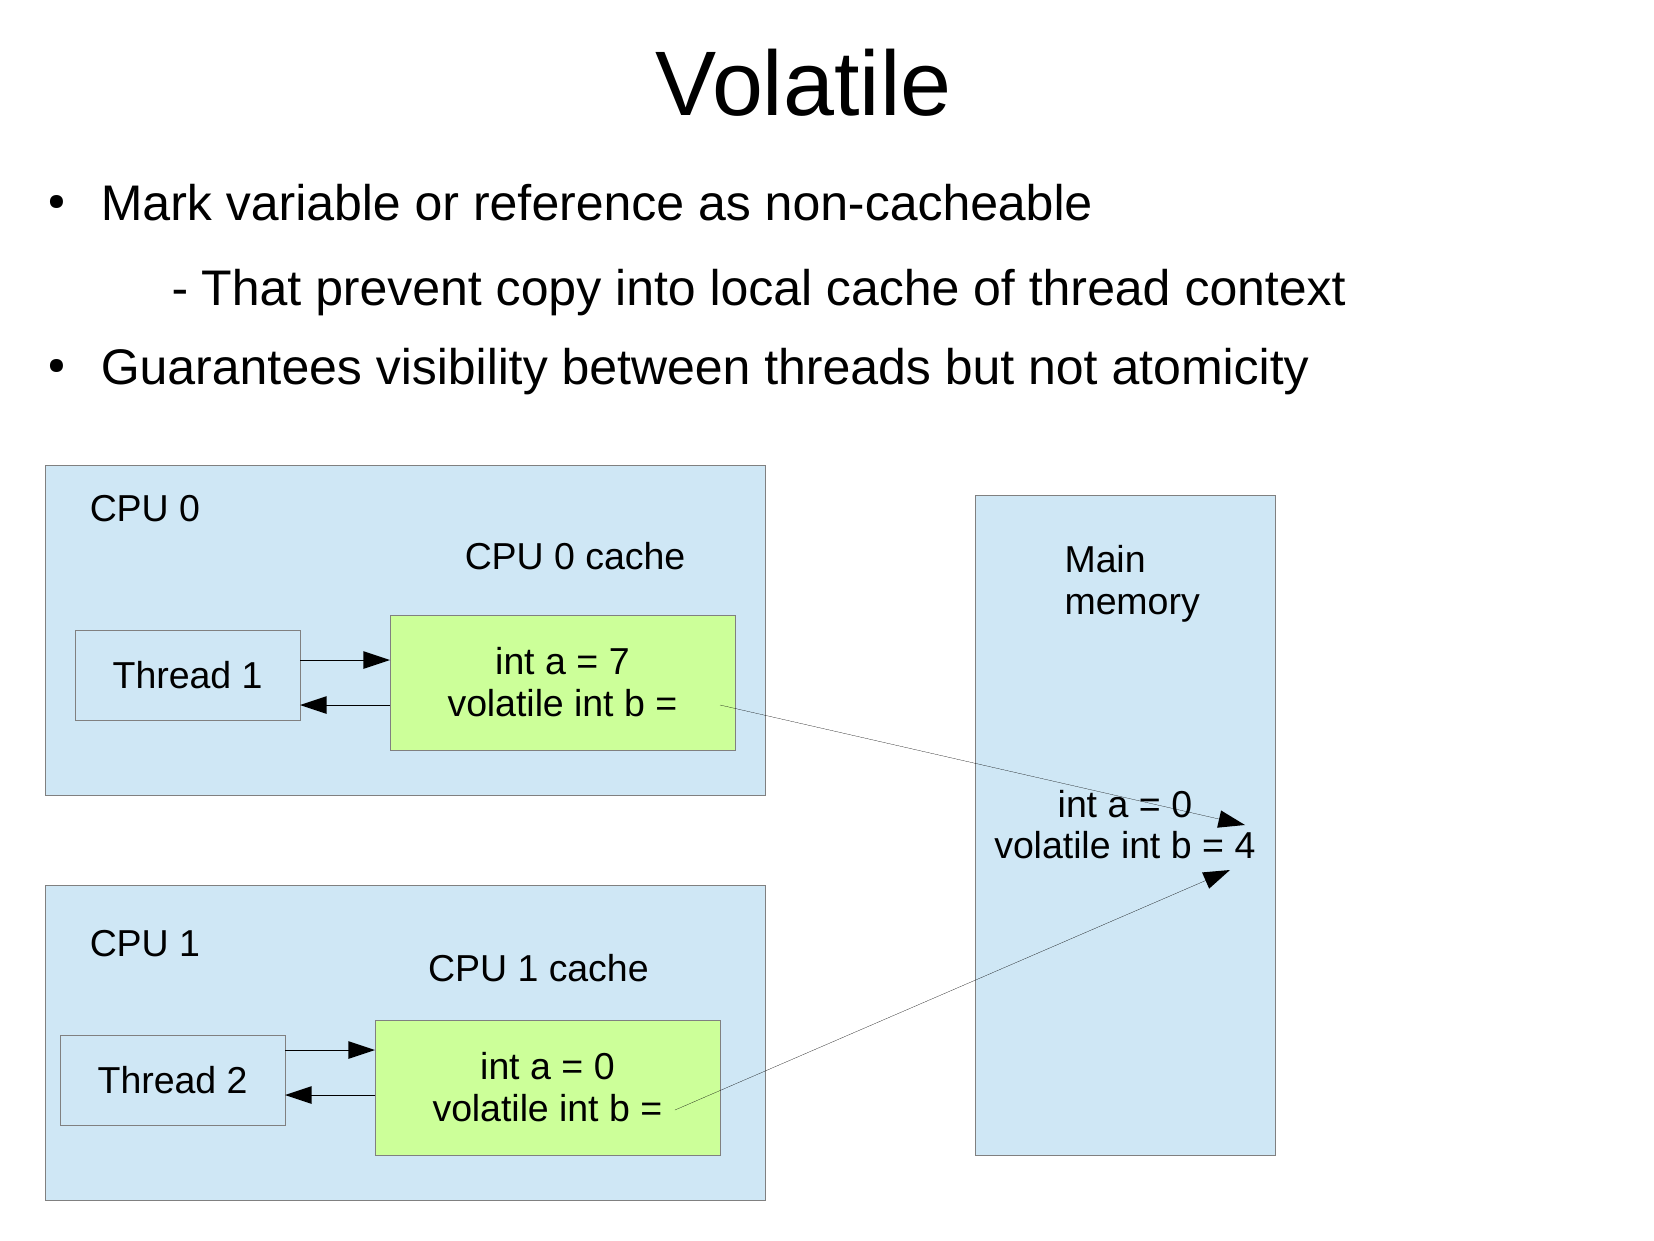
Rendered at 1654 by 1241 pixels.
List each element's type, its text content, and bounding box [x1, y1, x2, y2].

text_box Thread 2 [60, 1035, 286, 1126]
text_box CPU 1 cache [413, 939, 665, 997]
text_box int a = 0 volatile int b = [375, 1020, 721, 1156]
text_box [301, 661, 390, 705]
text_box CPU 1 [75, 915, 216, 972]
text_box Main memory [1049, 531, 1216, 631]
text_box CPU 0 cache [450, 528, 701, 586]
text_box int a = 7 volatile int b = [390, 615, 736, 751]
text_box CPU 0 [75, 480, 216, 537]
text_box Thread 1 [75, 630, 301, 721]
text_box [286, 1051, 375, 1095]
text_box [45, 885, 766, 1201]
text_box int a = 0 volatile int b = 4 [975, 495, 1276, 1156]
title Volatile [60, 32, 1549, 136]
list Mark variable or reference as non-cacheable - That prevent copy into local cache of thread context Guarantees visibility between threads but not atomicity [30, 90, 1519, 451]
text_box [45, 465, 766, 796]
